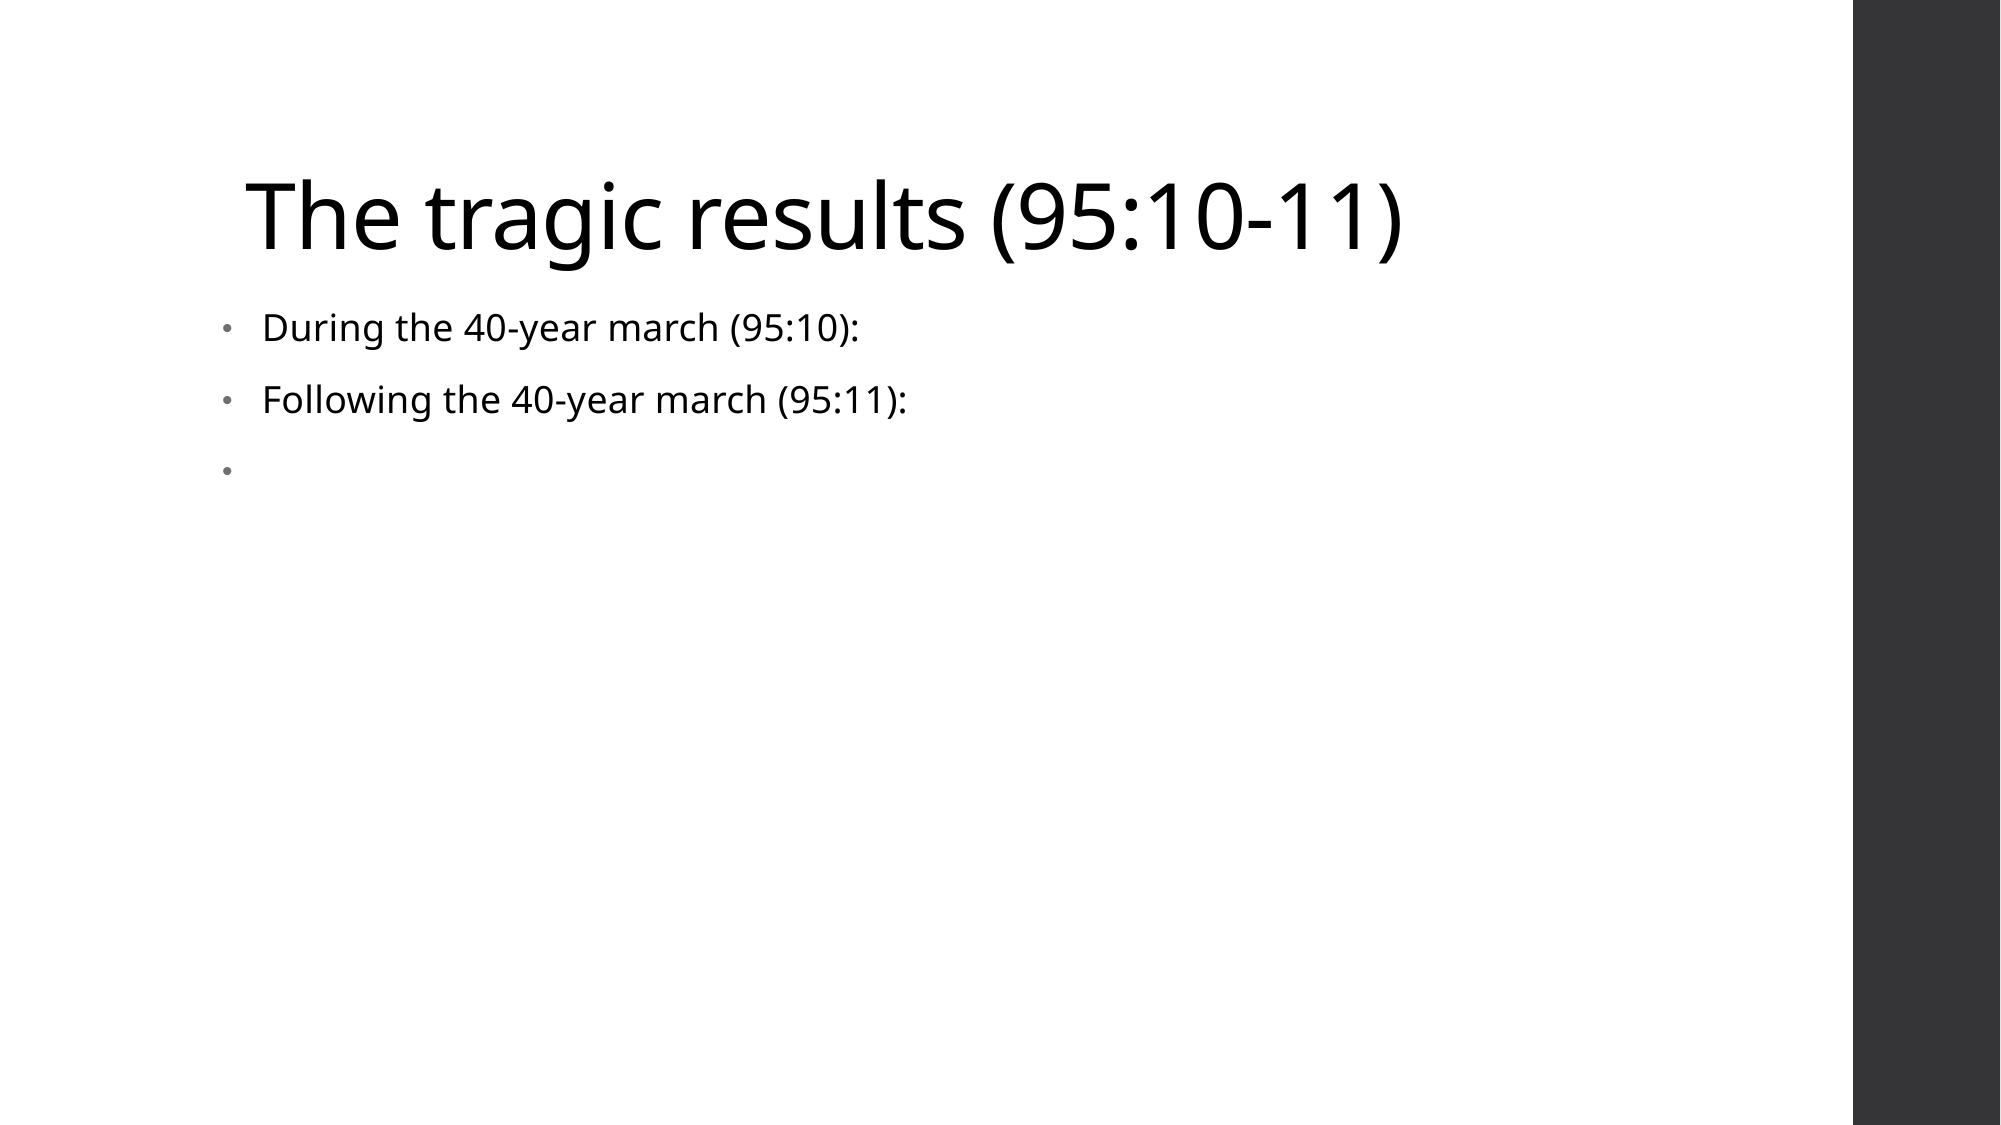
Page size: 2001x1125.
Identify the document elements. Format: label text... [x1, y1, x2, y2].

title The tragic results (95:10-11) [206, 60, 1797, 278]
list During the 40-year march (95:10): Following the 40-year march (95:11): [206, 299, 1617, 1014]
